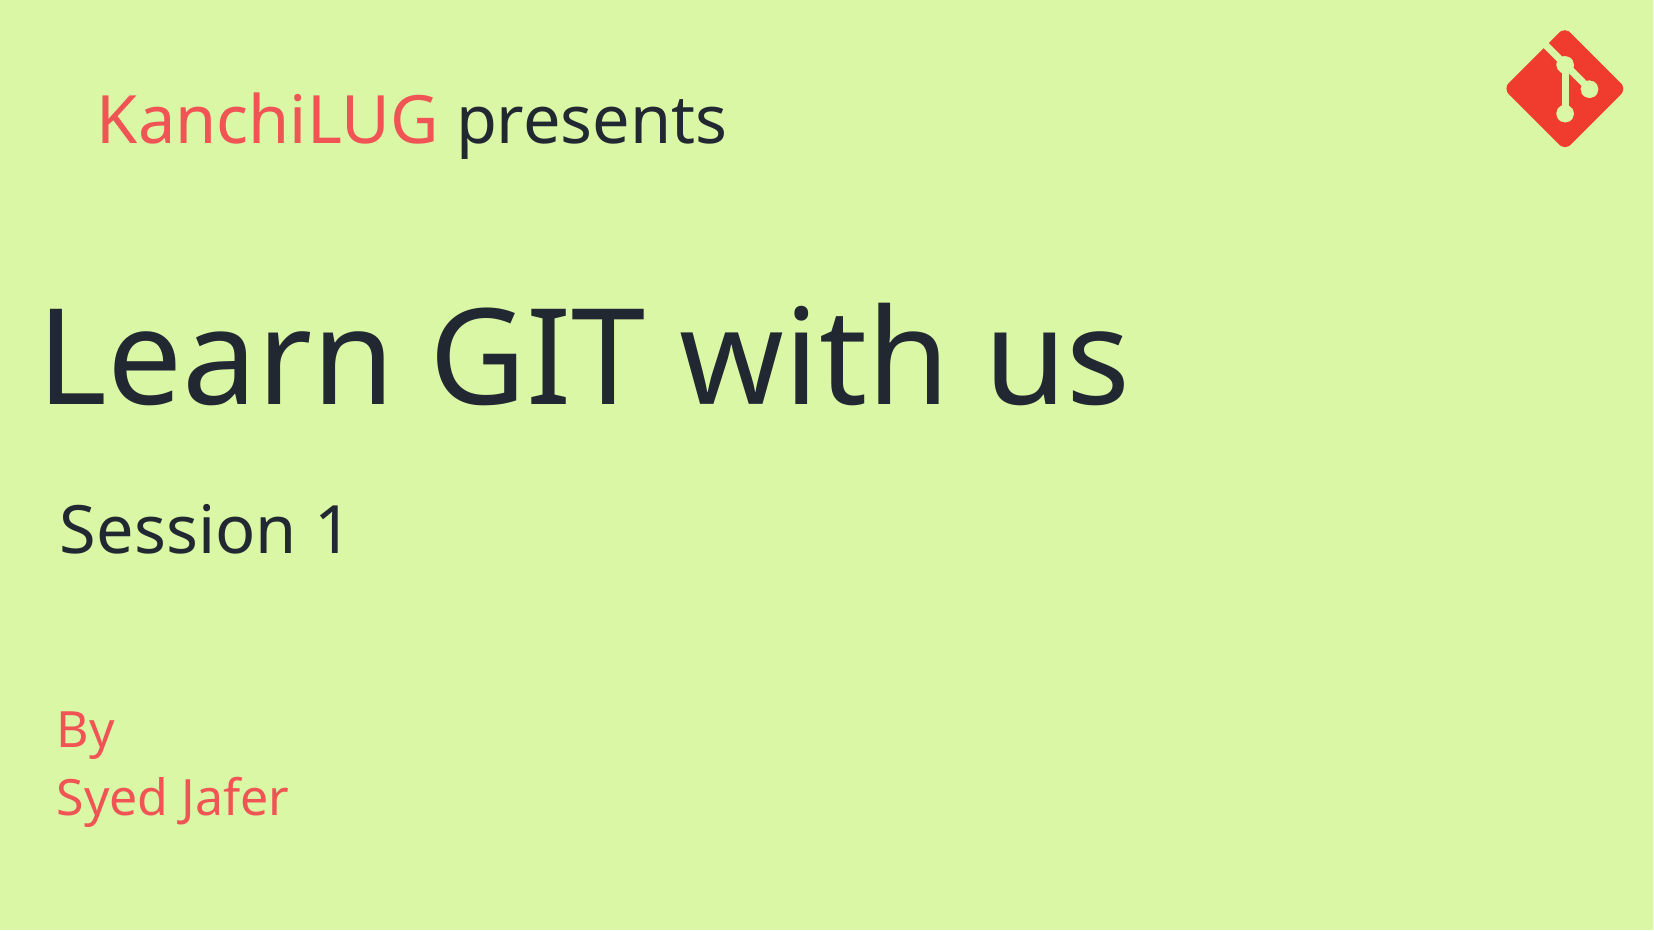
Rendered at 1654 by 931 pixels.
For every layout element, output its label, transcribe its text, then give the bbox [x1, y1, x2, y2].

title Session 1 [0, 450, 484, 606]
title By Syed Jafer [56, 661, 1145, 863]
title Learn GIT with us [37, 187, 1568, 518]
title KanchiLUG presents [0, 75, 826, 161]
picture [1505, 29, 1625, 148]
